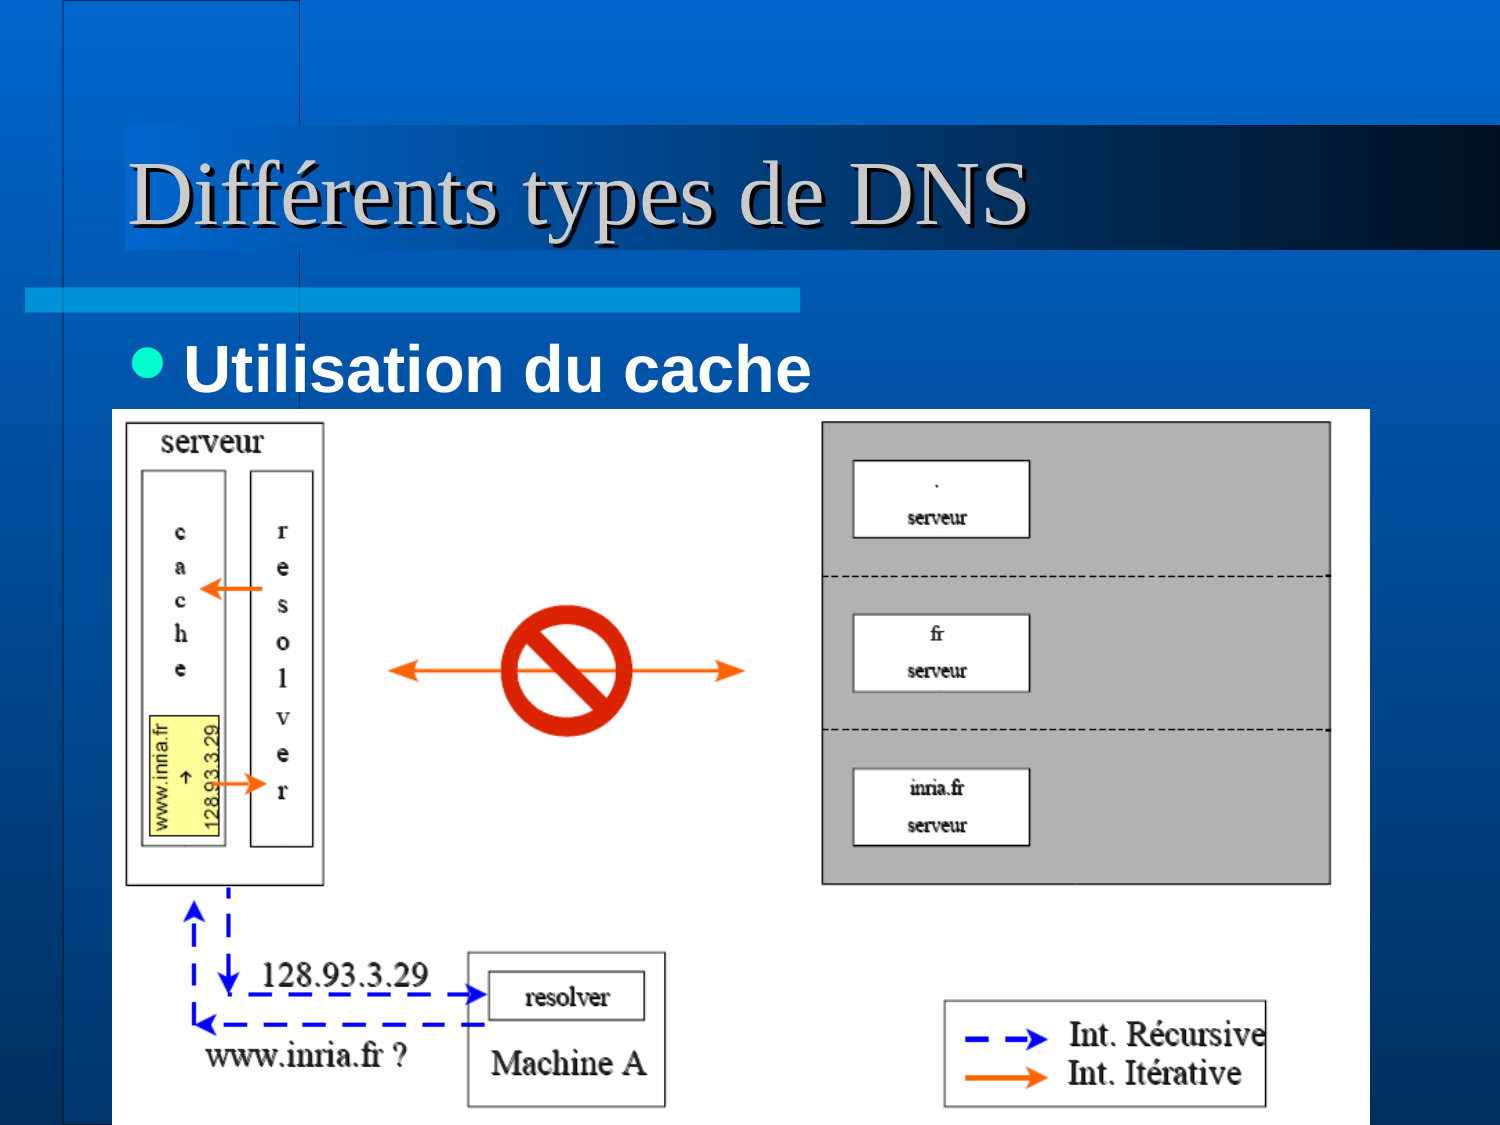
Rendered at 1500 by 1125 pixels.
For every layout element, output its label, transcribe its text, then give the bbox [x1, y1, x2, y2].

title Différents types de DNS [112, 99, 1388, 288]
picture [112, 409, 1370, 1125]
list Utilisation du cache [112, 324, 1388, 1095]
